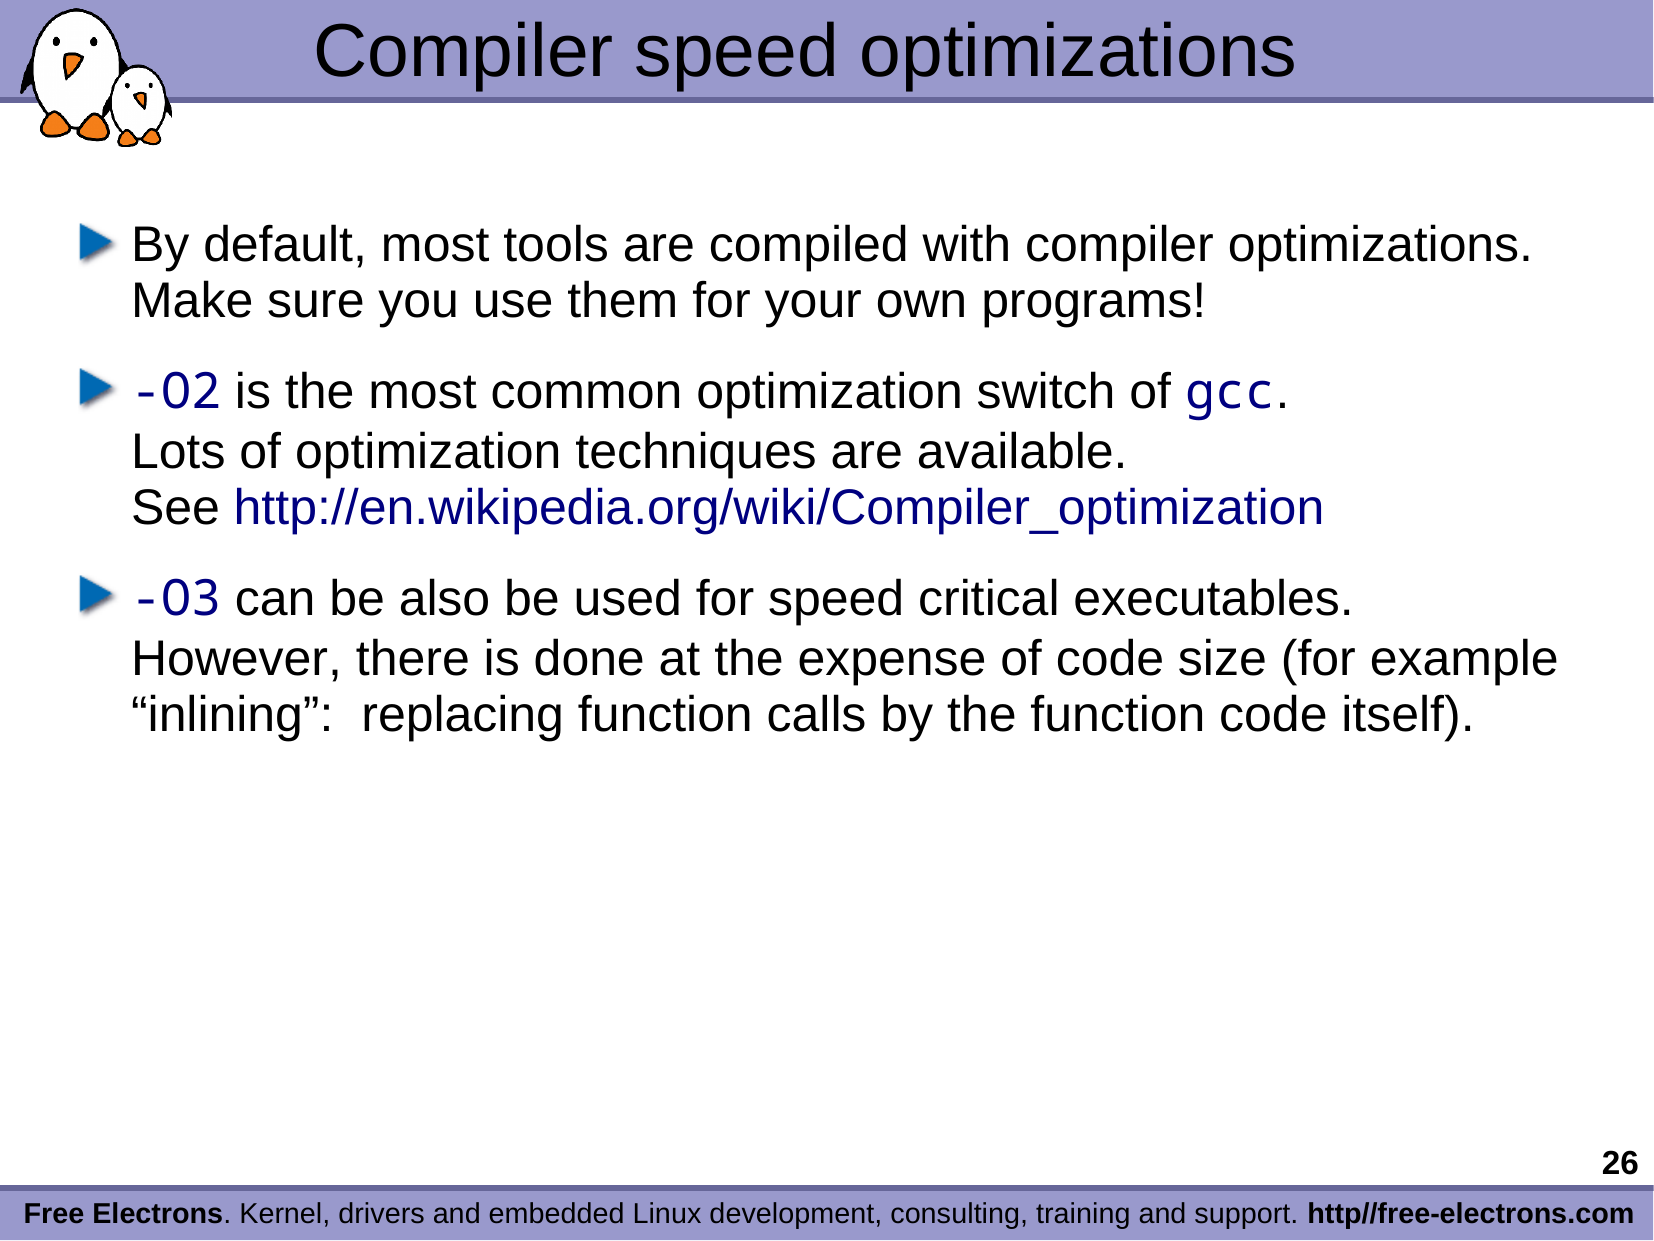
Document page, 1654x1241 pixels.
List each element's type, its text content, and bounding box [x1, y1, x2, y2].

picture [20, 8, 172, 147]
list By default, most tools are compiled with compiler optimizations. Make sure you use them for your own programs! -O2 is the most common optimization switch of gcc. Lots of optimization techniques are available. See http://en.wikipedia.org/wiki/Compiler_optimization -O3 can be also be used for speed critical executables. However, there is done at the expense of code size (for example “inlining”: replacing function calls by the function code itself). [60, 216, 1571, 1066]
title Compiler speed optimizations [60, 0, 1551, 100]
